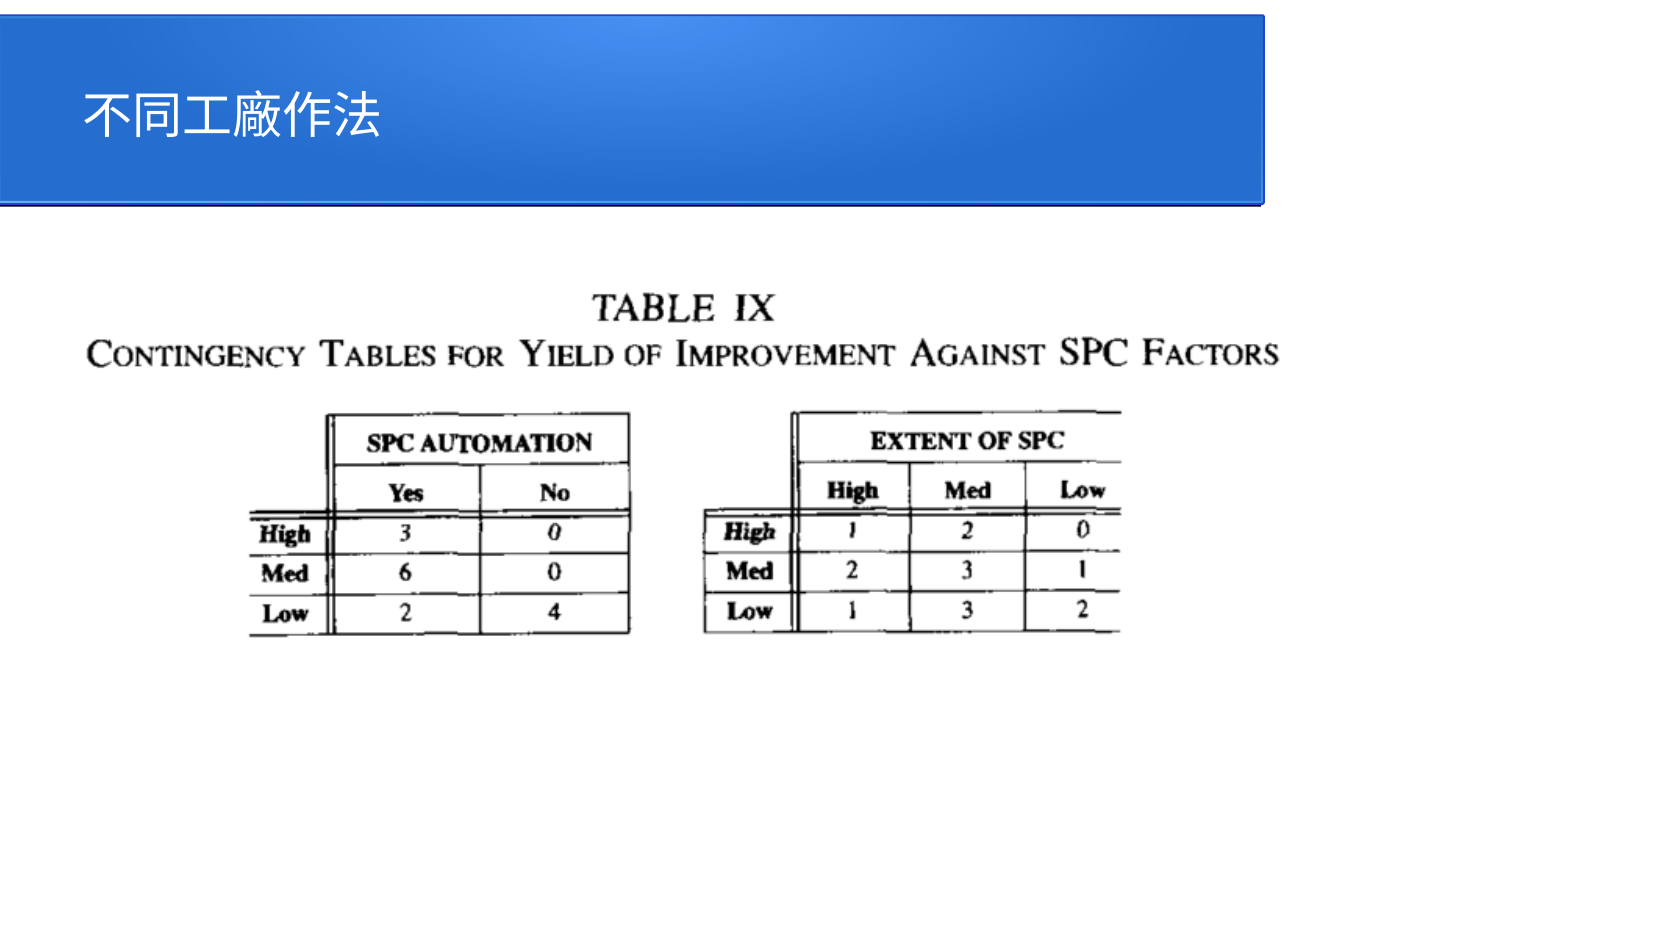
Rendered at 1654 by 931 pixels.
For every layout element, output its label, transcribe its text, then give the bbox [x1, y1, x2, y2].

title 不同工廠作法 [82, 35, 1235, 189]
picture [59, 224, 1325, 697]
